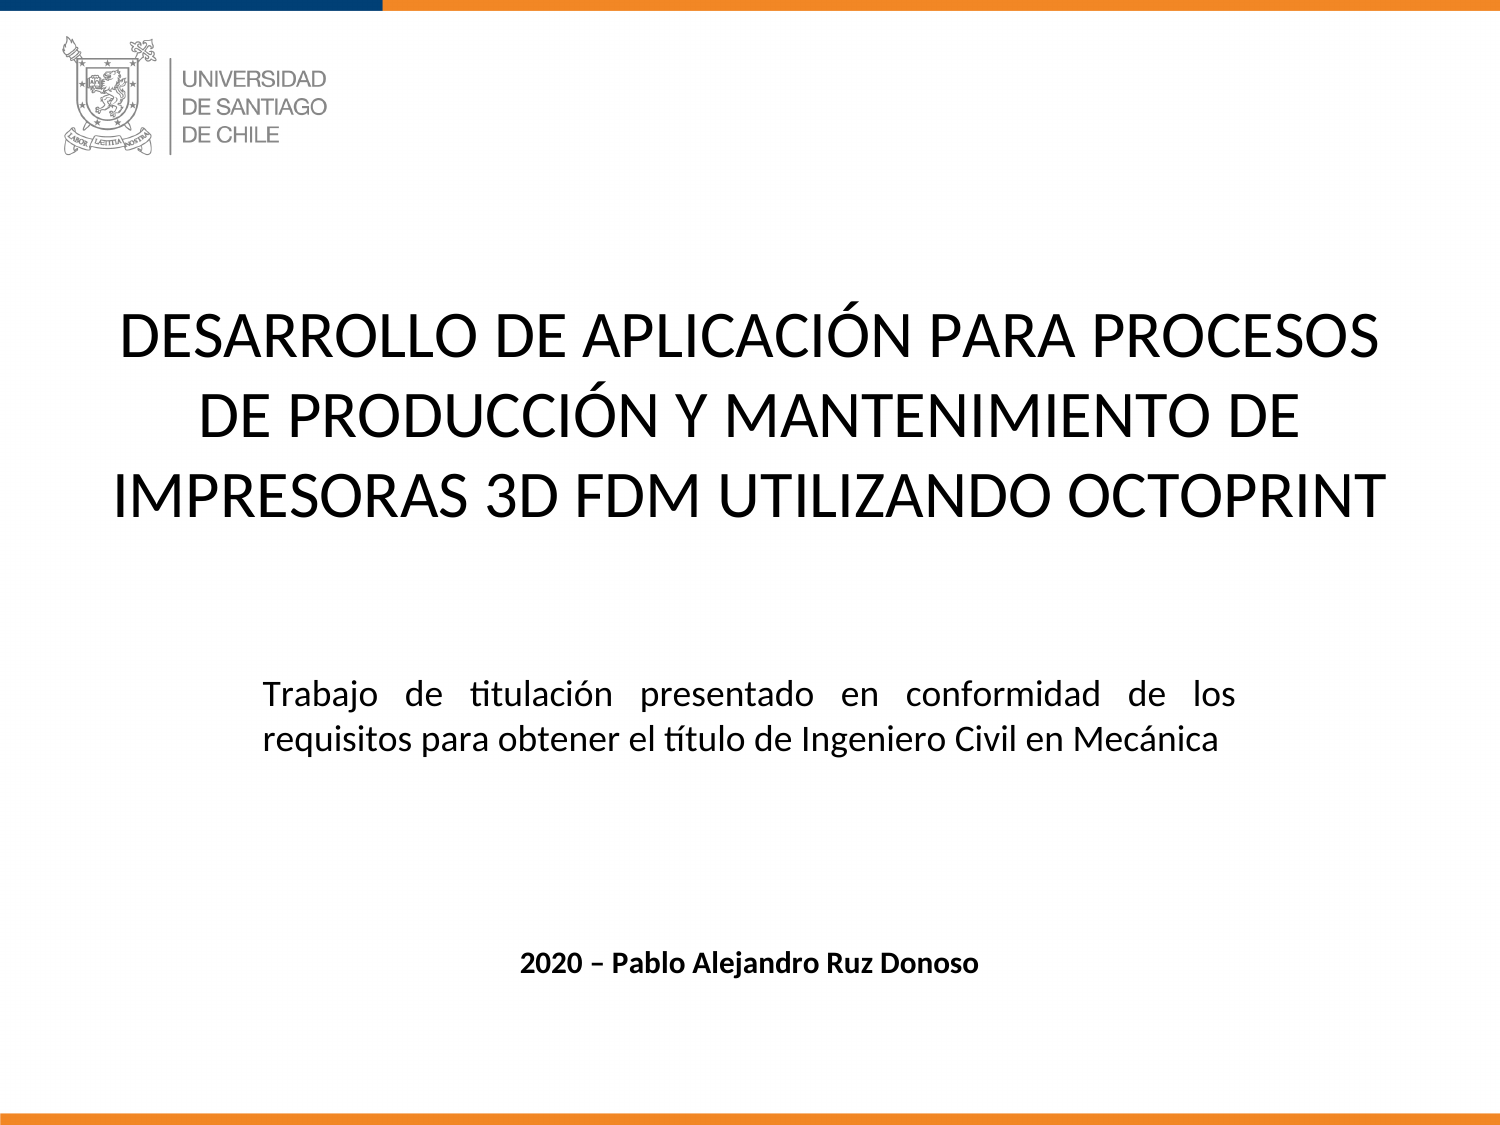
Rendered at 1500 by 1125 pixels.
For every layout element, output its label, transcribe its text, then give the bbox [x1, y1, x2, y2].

title DESARROLLO DE APLICACIÓN PARA PROCESOS DE PRODUCCIÓN Y MANTENIMIENTO DE IMPRESORAS 3D FDM UTILIZANDO OCTOPRINT [75, 283, 1426, 539]
text_box 2020 – Pablo Alejandro Ruz Donoso [448, 934, 1052, 1040]
text_box Trabajo de titulación presentado en conformidad de los requisitos para obtener el título de Ingeniero Civil en Mecánica [248, 661, 1252, 792]
picture [0, 0, 1500, 1125]
